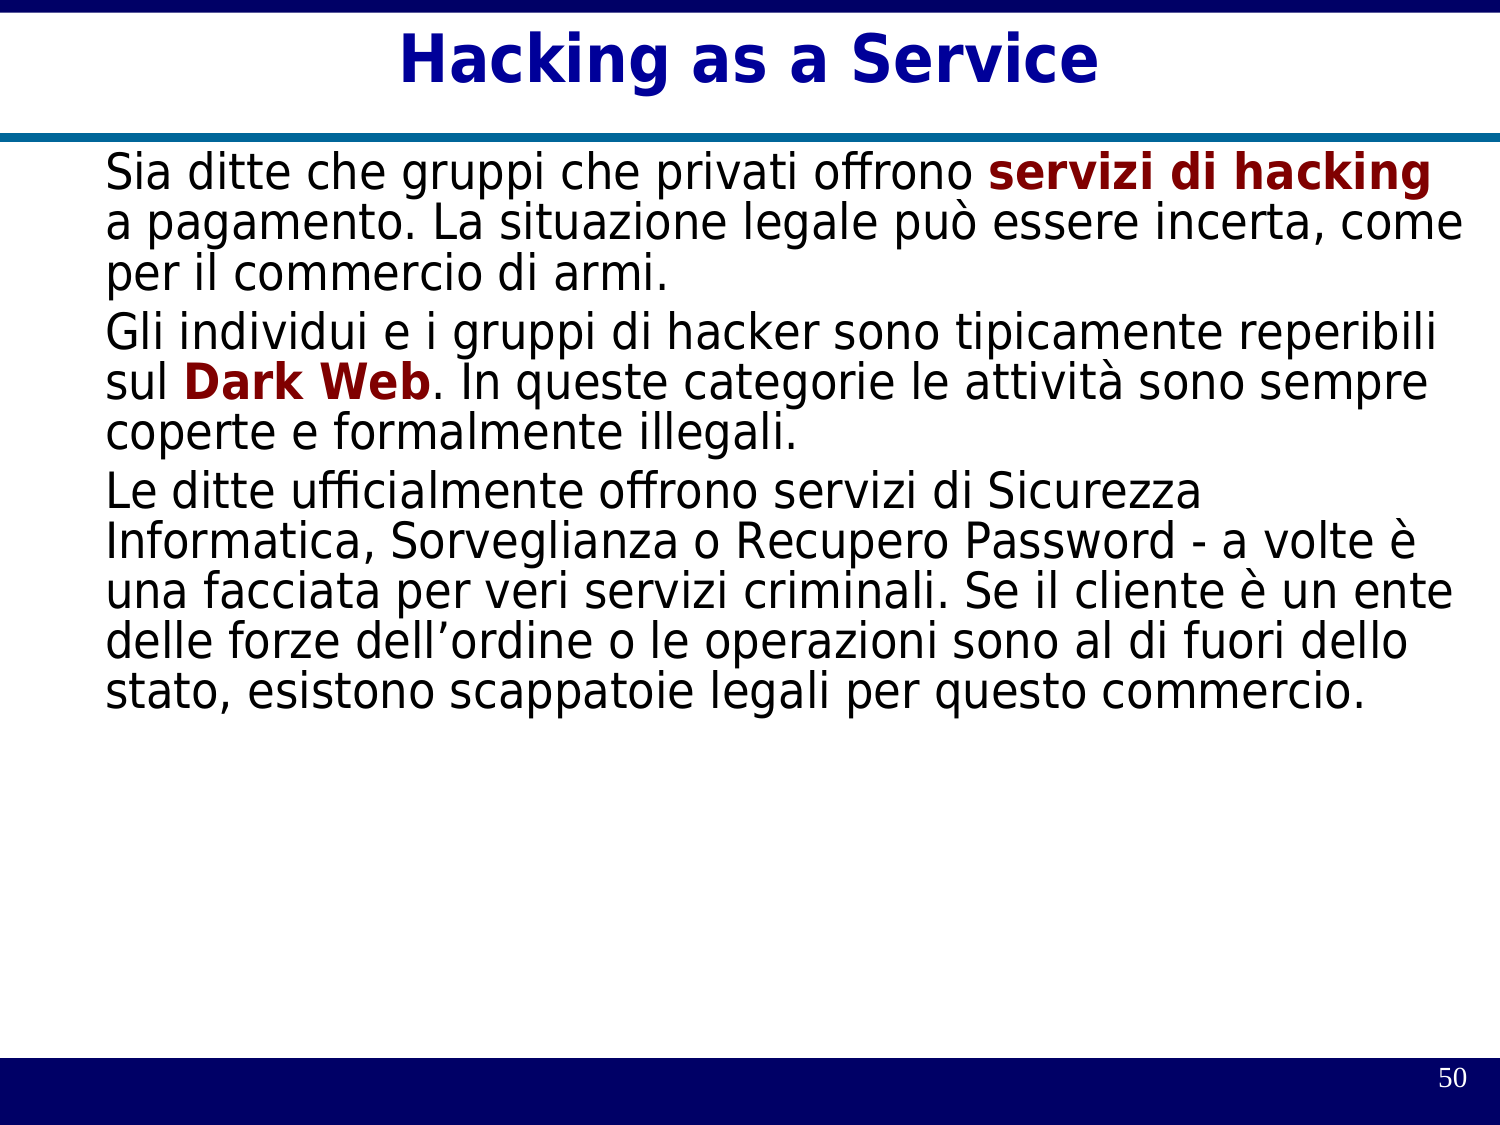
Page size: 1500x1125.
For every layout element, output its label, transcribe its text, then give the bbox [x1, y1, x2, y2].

list Sia ditte che gruppi che privati offrono servizi di hacking a pagamento. La situazione legale può essere incerta, come per il commercio di armi. Gli individui e i gruppi di hacker sono tipicamente reperibili sul Dark Web. In queste categorie le attività sono sempre coperte e formalmente illegali. Le ditte ufficialmente offrono servizi di Sicurezza Informatica, Sorveglianza o Recupero Password - a volte è una facciata per veri servizi criminali. Se il cliente è un ente delle forze dell’ordine o le operazioni sono al di fuori dello stato, esistono scappatoie legali per questo commercio. [30, 149, 1471, 1021]
title Hacking as a Service [30, 0, 1471, 126]
